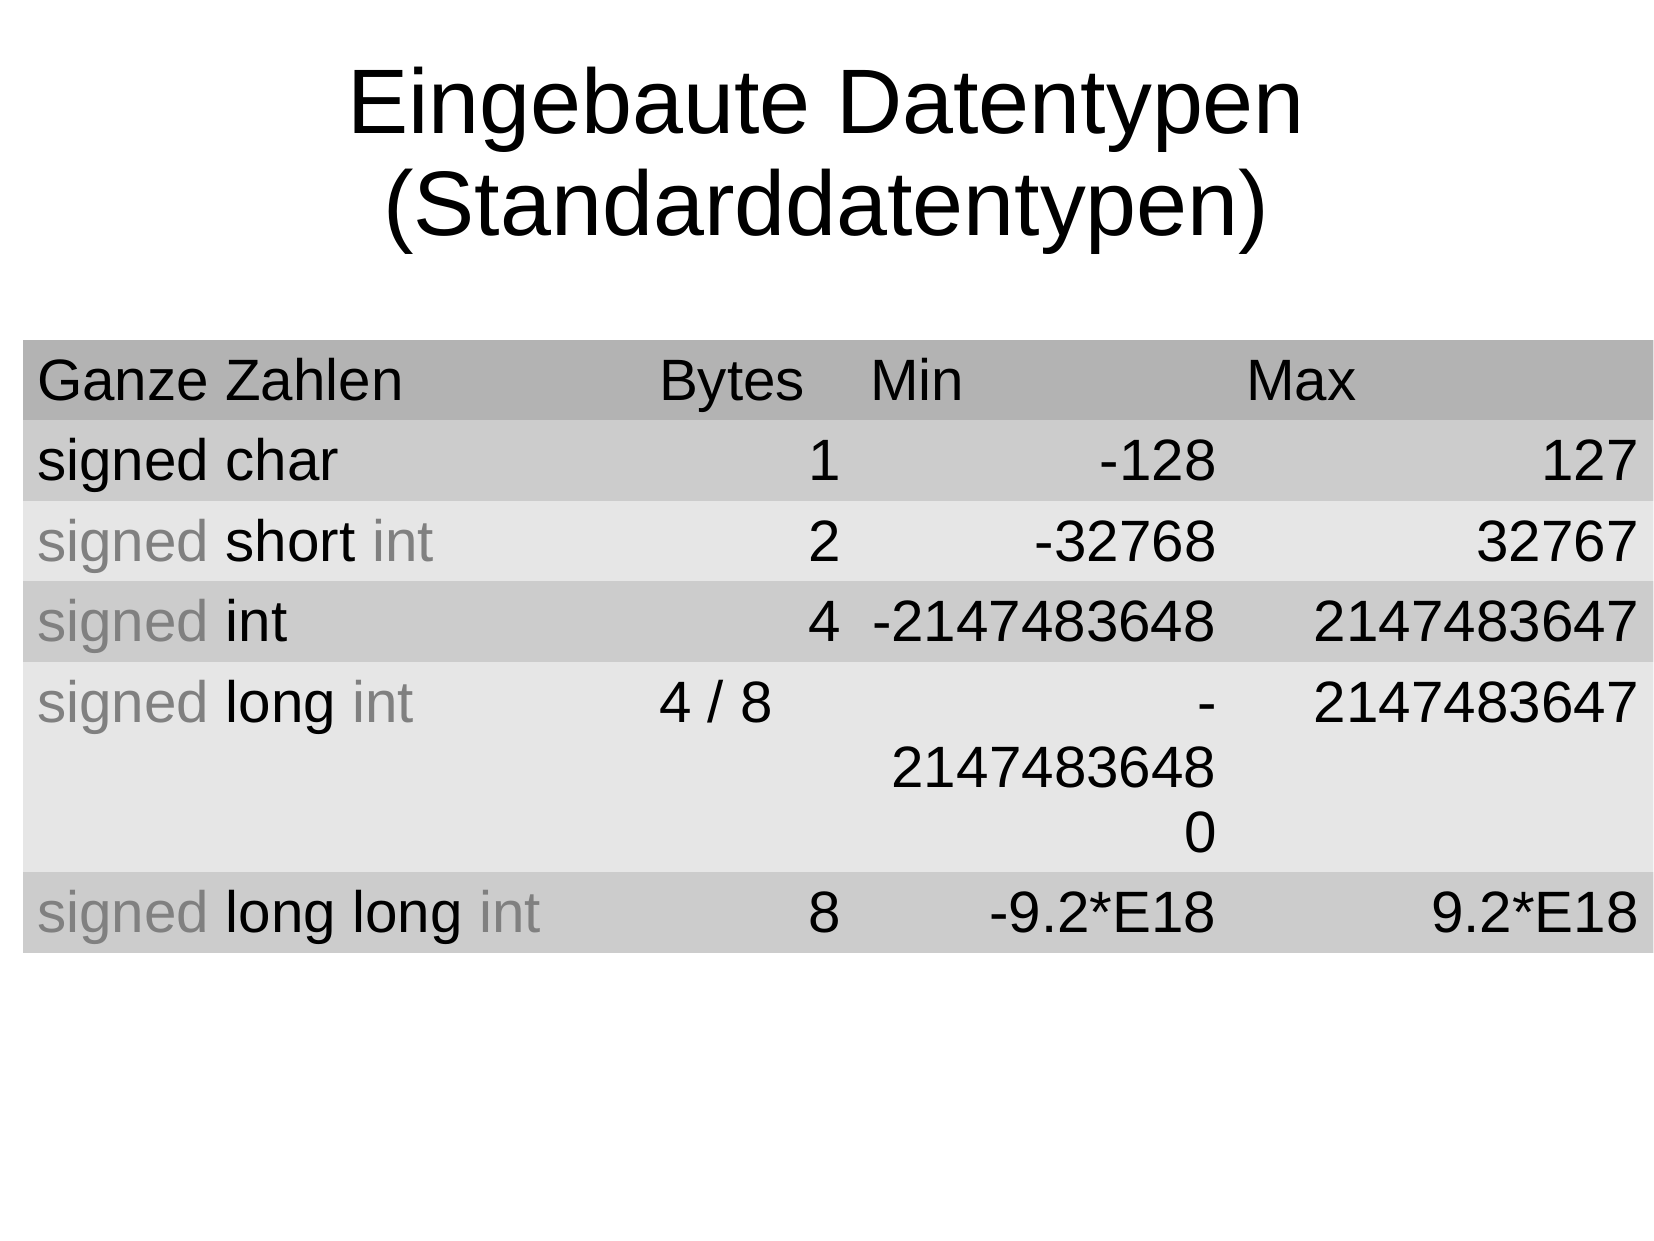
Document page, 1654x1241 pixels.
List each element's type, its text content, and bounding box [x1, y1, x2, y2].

table_cell 2147483647 [1231, 662, 1654, 872]
table_header Bytes [644, 340, 856, 420]
table_cell 2147483647 [1231, 581, 1654, 662]
table_cell 127 [1231, 420, 1654, 501]
table_cell signed char [23, 420, 644, 501]
table_cell 1 [644, 420, 856, 501]
table_cell 4 [644, 581, 856, 662]
table_header Min [856, 340, 1231, 420]
table_cell signed long int [23, 662, 644, 872]
table_header Ganze Zahlen [23, 340, 644, 420]
table_cell signed short int [23, 501, 644, 581]
table_cell -32768 [856, 501, 1231, 581]
table_cell 32767 [1231, 501, 1654, 581]
table_cell 2 [644, 501, 856, 581]
table_cell signed long long int [23, 872, 644, 953]
table_cell -9.2*E18 [856, 872, 1231, 953]
table_cell 9.2*E18 [1231, 872, 1654, 953]
table_cell -128 [856, 420, 1231, 501]
table_cell -2147483648 [856, 581, 1231, 662]
title Eingebaute Datentypen (Standarddatentypen) [82, 49, 1571, 257]
table_cell 4 / 8 [644, 662, 856, 872]
table_header Max [1231, 340, 1654, 420]
table_cell signed int [23, 581, 644, 662]
table_cell -21474836480 [856, 662, 1231, 872]
table_cell 8 [644, 872, 856, 953]
